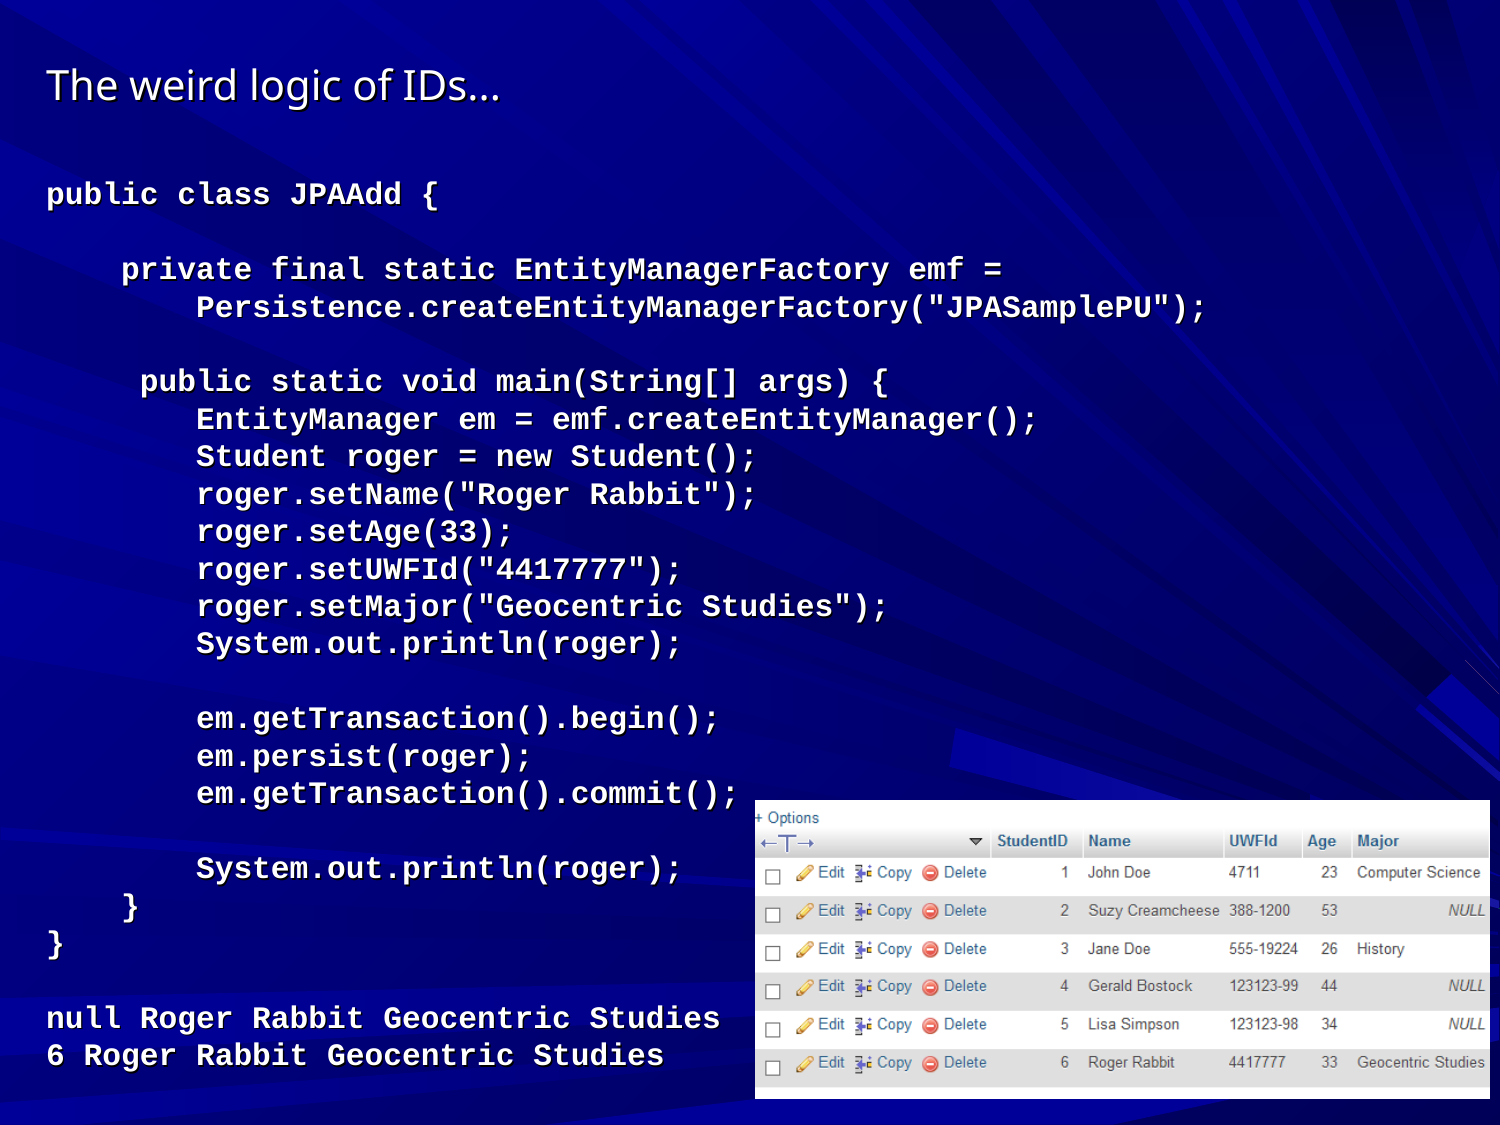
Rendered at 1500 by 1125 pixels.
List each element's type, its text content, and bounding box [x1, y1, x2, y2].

title The weird logic of IDs... public class JPAAdd { private final static EntityManagerFactory emf = Persistence.createEntityManagerFactory("JPASamplePU"); public static void main(String[] args) { EntityManager em = emf.createEntityManager(); Student roger = new Student(); roger.setName("Roger Rabbit"); roger.setAge(33); roger.setUWFId("4417777"); roger.setMajor("Geocentric Studies"); System.out.println(roger); em.getTransaction().begin(); em.persist(roger); em.getTransaction().commit(); System.out.println(roger); } } null Roger Rabbit Geocentric Studies 6 Roger Rabbit Geocentric Studies [31, 32, 1470, 1099]
picture [755, 800, 1490, 1099]
